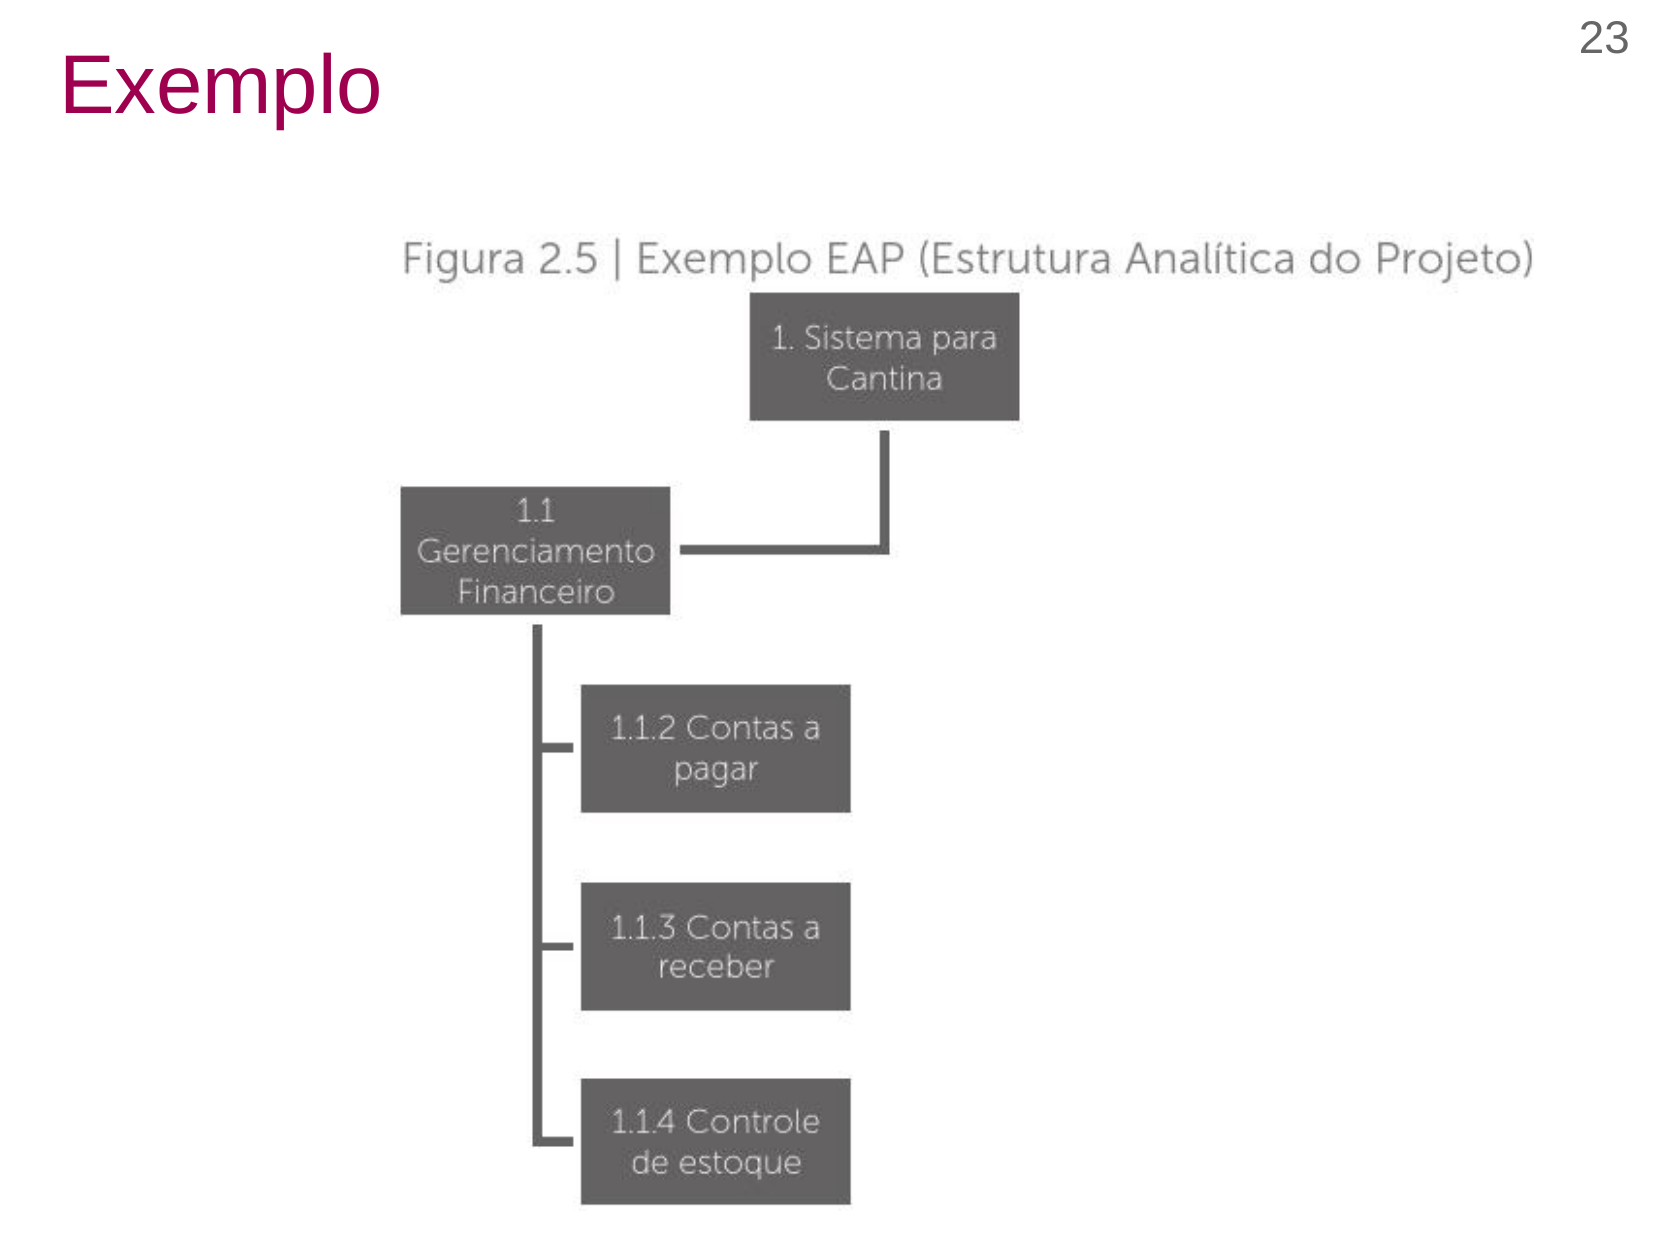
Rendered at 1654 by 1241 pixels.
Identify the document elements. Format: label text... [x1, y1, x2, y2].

picture [372, 233, 1534, 1211]
title Exemplo [59, 29, 1595, 148]
